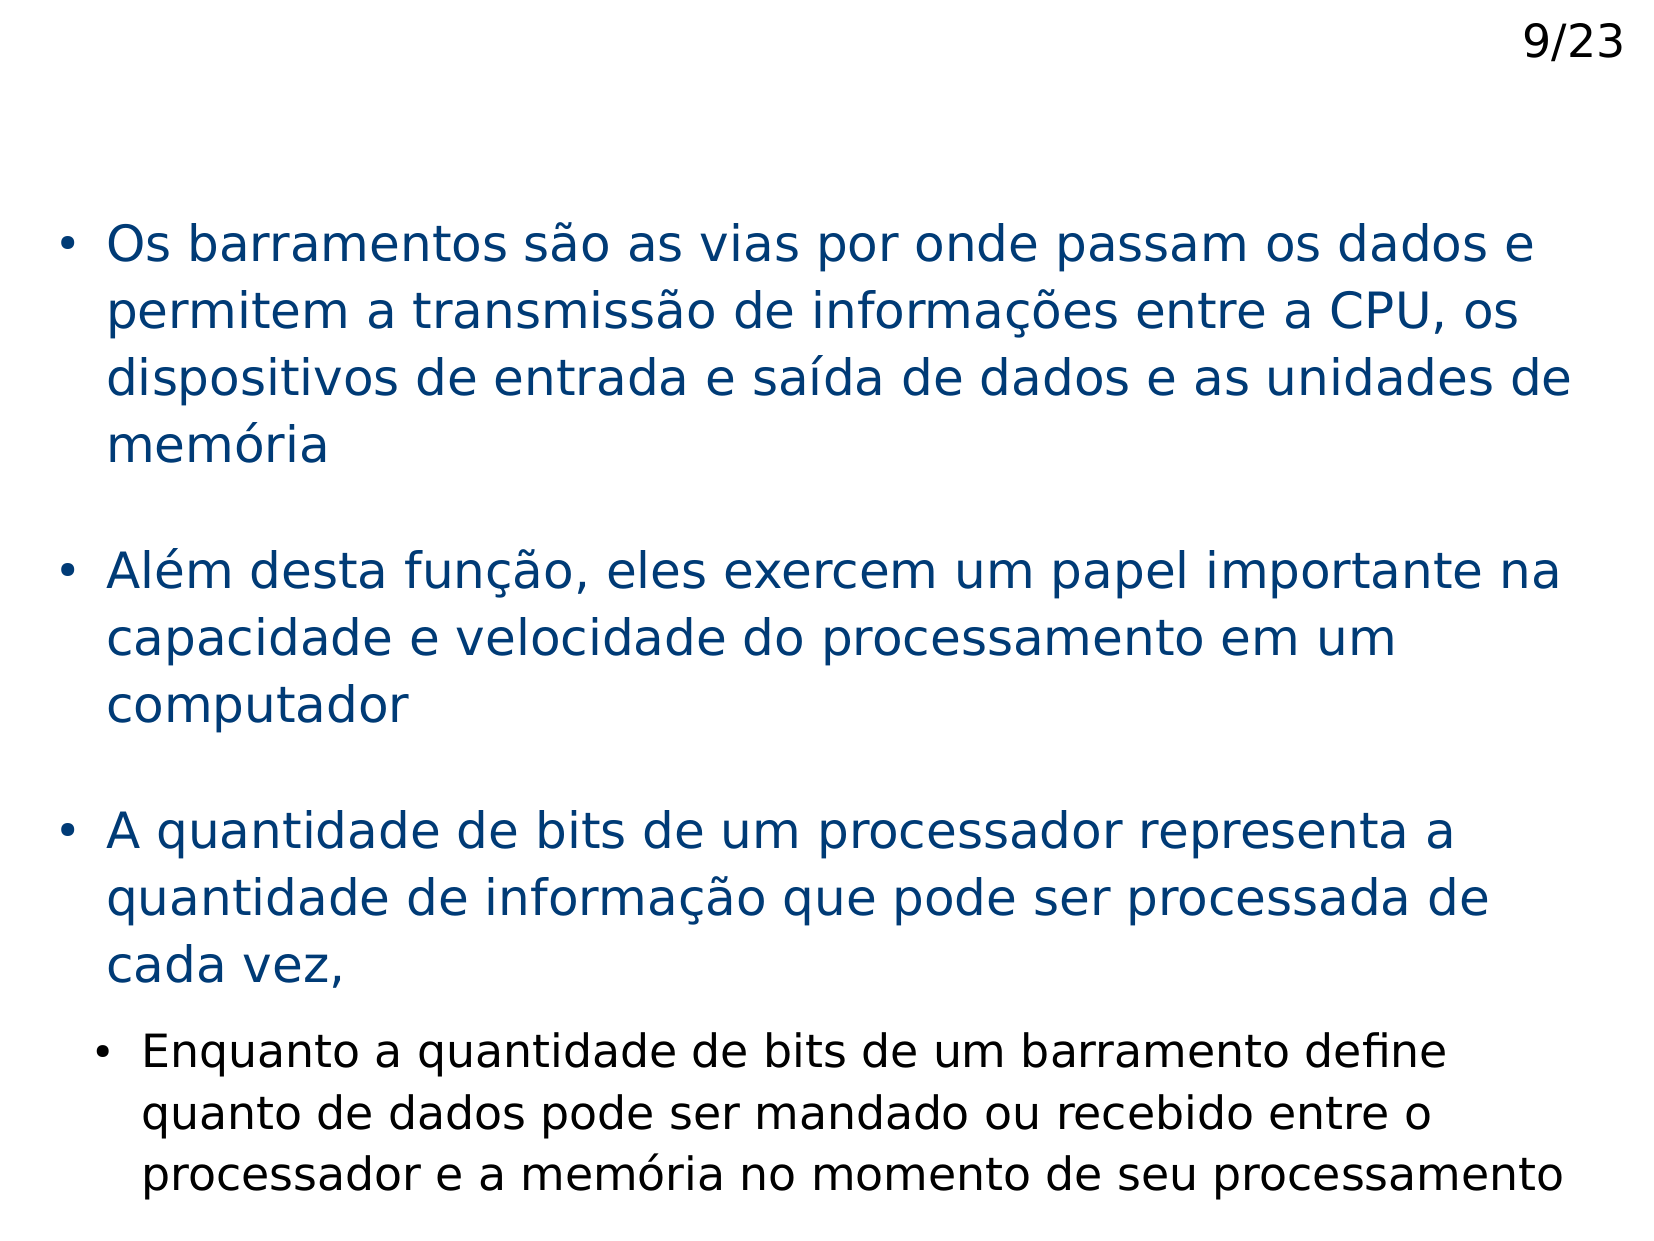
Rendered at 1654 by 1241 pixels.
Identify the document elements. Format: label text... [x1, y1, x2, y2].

list Os barramentos são as vias por onde passam os dados e permitem a transmissão de informações entre a CPU, os dispositivos de entrada e saída de dados e as unidades de memória Além desta função, eles exercem um papel importante na capacidade e velocidade do processamento em um computador A quantidade de bits de um processador representa a quantidade de informação que pode ser processada de cada vez, Enquanto a quantidade de bits de um barramento define quanto de dados pode ser mandado ou recebido entre o processador e a memória no momento de seu processamento [59, 206, 1625, 1211]
